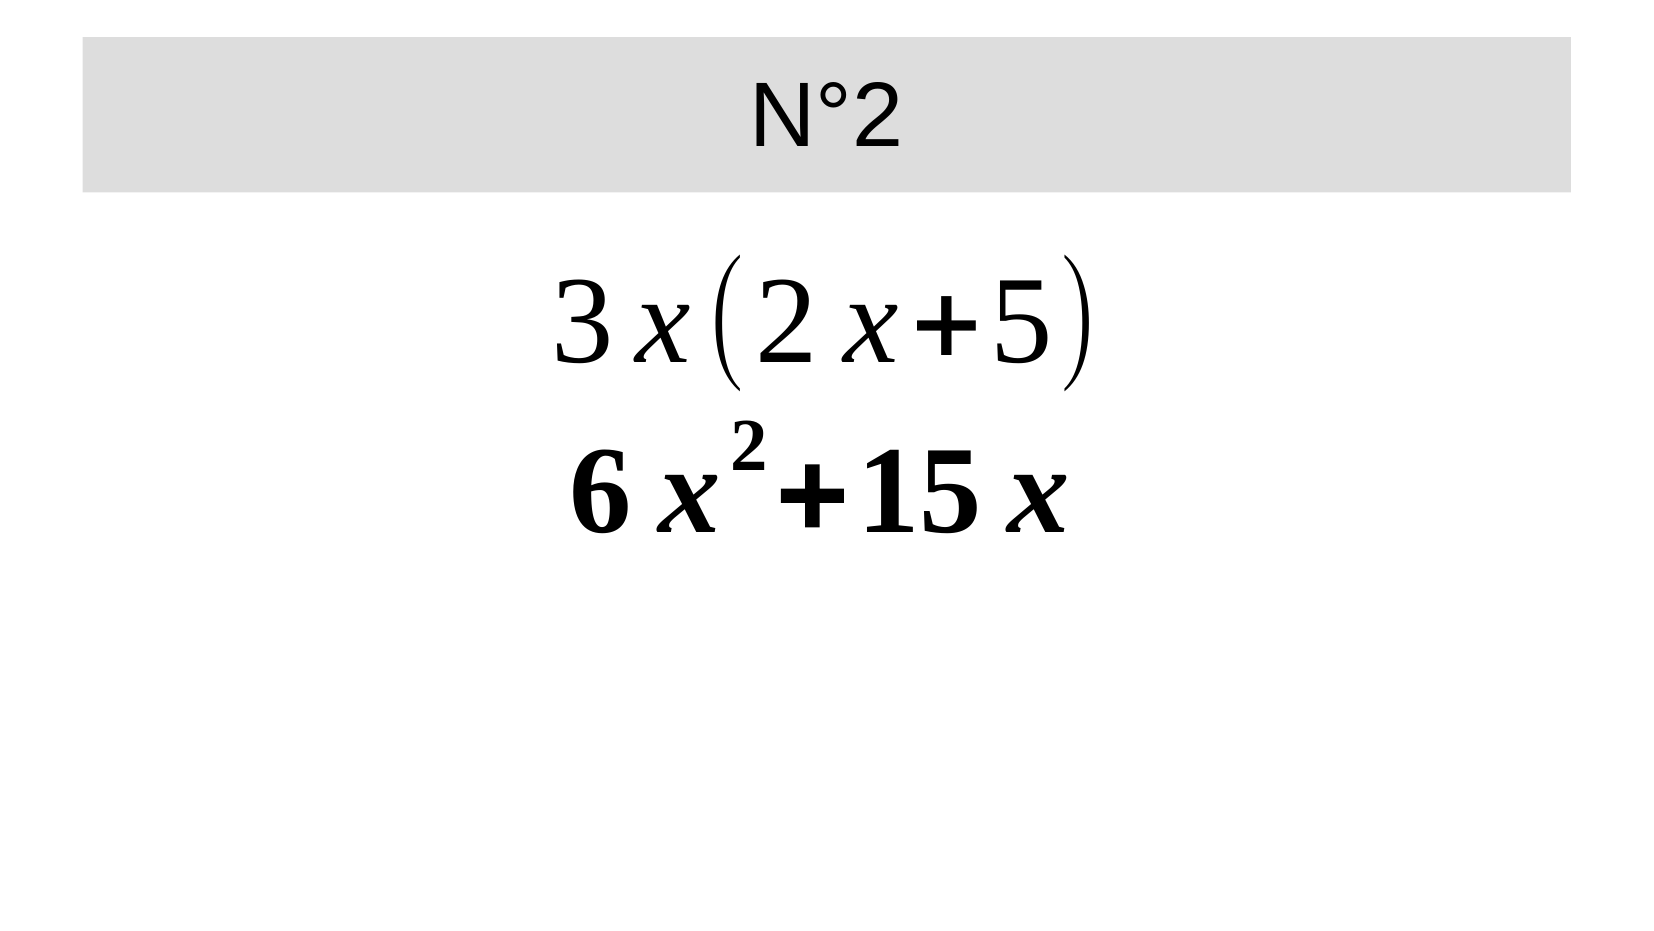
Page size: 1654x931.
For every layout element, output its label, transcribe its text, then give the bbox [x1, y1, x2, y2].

title N°2 [82, 37, 1571, 193]
chart [543, 248, 1106, 560]
